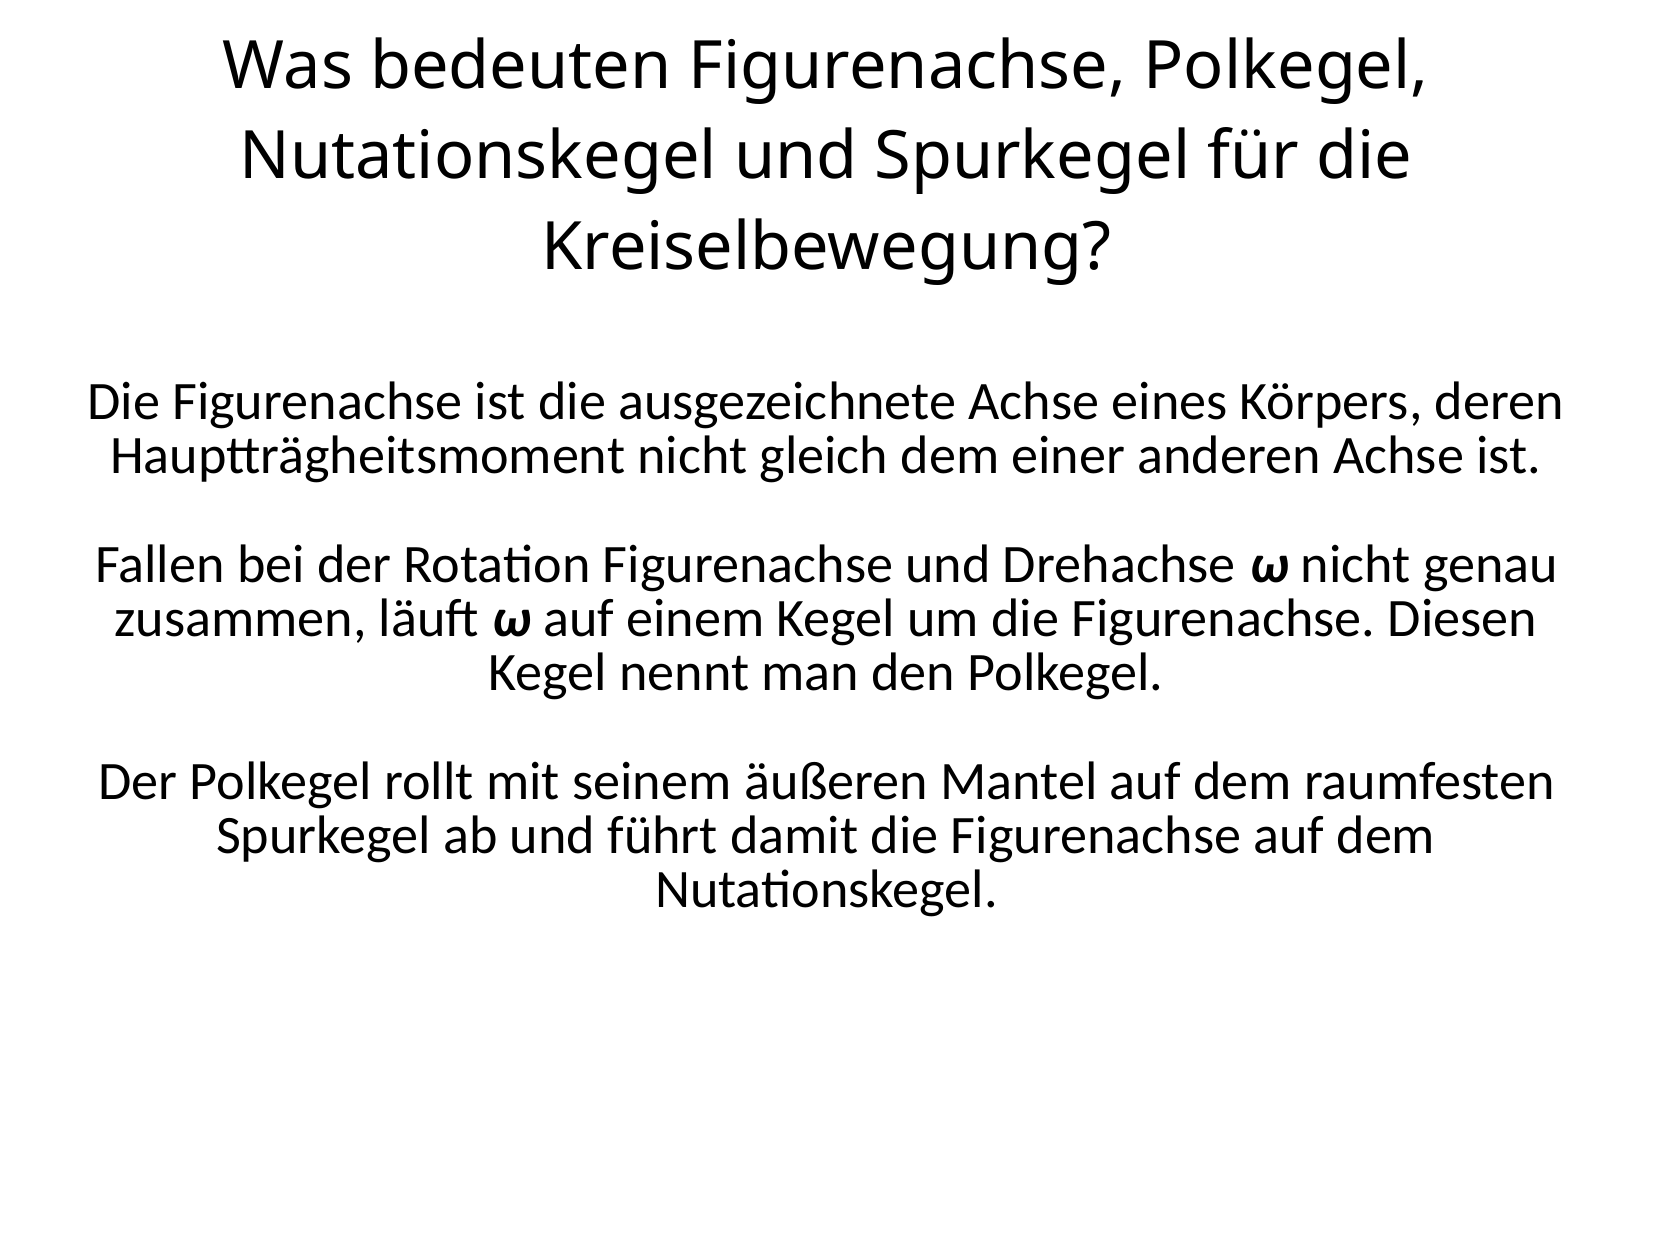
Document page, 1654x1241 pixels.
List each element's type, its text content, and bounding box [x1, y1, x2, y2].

title Was bedeuten Figurenachse, Polkegel, Nutationskegel und Spurkegel für die Kreiselbewegung? [82, 19, 1571, 287]
subtitle Die Figurenachse ist die ausgezeichnete Achse eines Körpers, deren Hauptträgheitsmoment nicht gleich dem einer anderen Achse ist. Fallen bei der Rotation Figurenachse und Drehachse ω nicht genau zusammen, läuft ω auf einem Kegel um die Figurenachse. Diesen Kegel nennt man den Polkegel. Der Polkegel rollt mit seinem äußeren Mantel auf dem raumfesten Spurkegel ab und führt damit die Figurenachse auf dem Nutationskegel. [82, 290, 1571, 1010]
